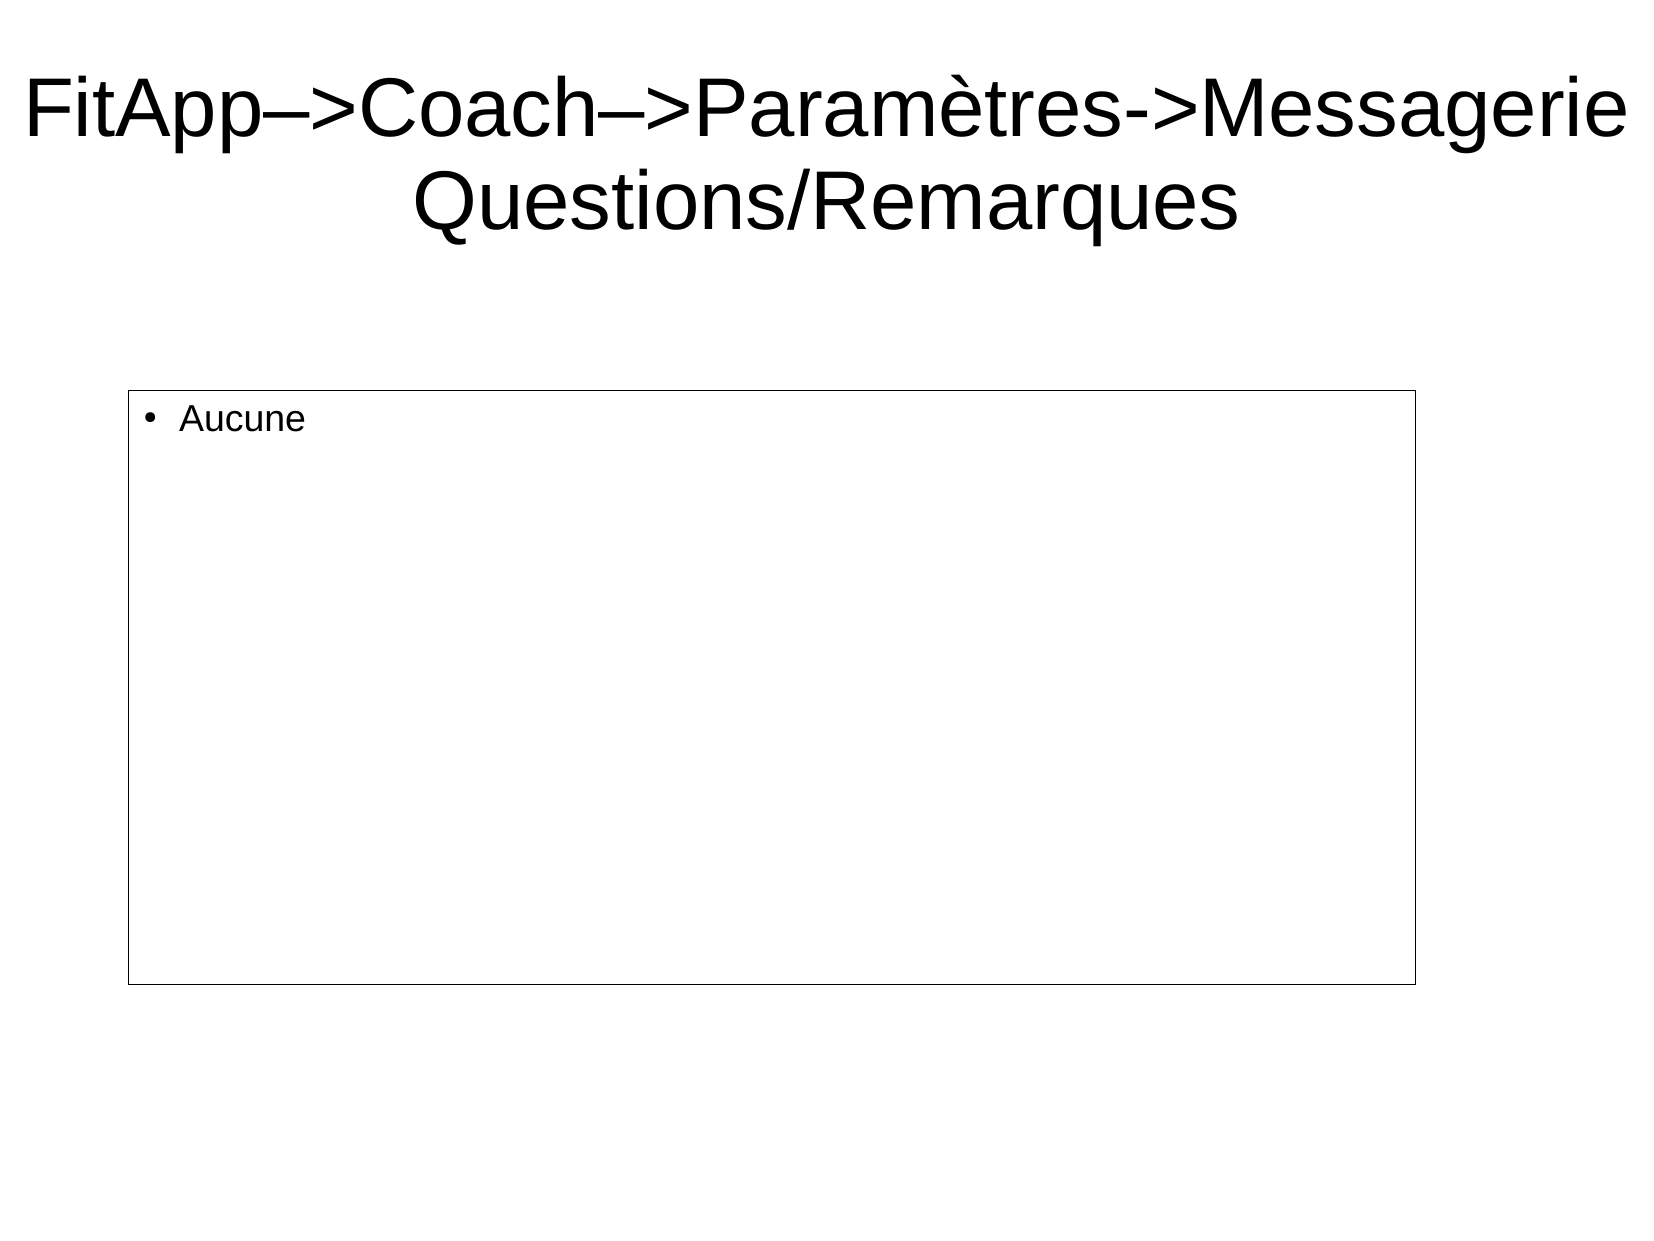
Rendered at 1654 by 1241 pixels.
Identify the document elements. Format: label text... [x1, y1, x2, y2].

text_box Aucune [128, 390, 1416, 985]
title FitApp–>Coach–>Paramètres->Messagerie Questions/Remarques [17, 0, 1636, 308]
